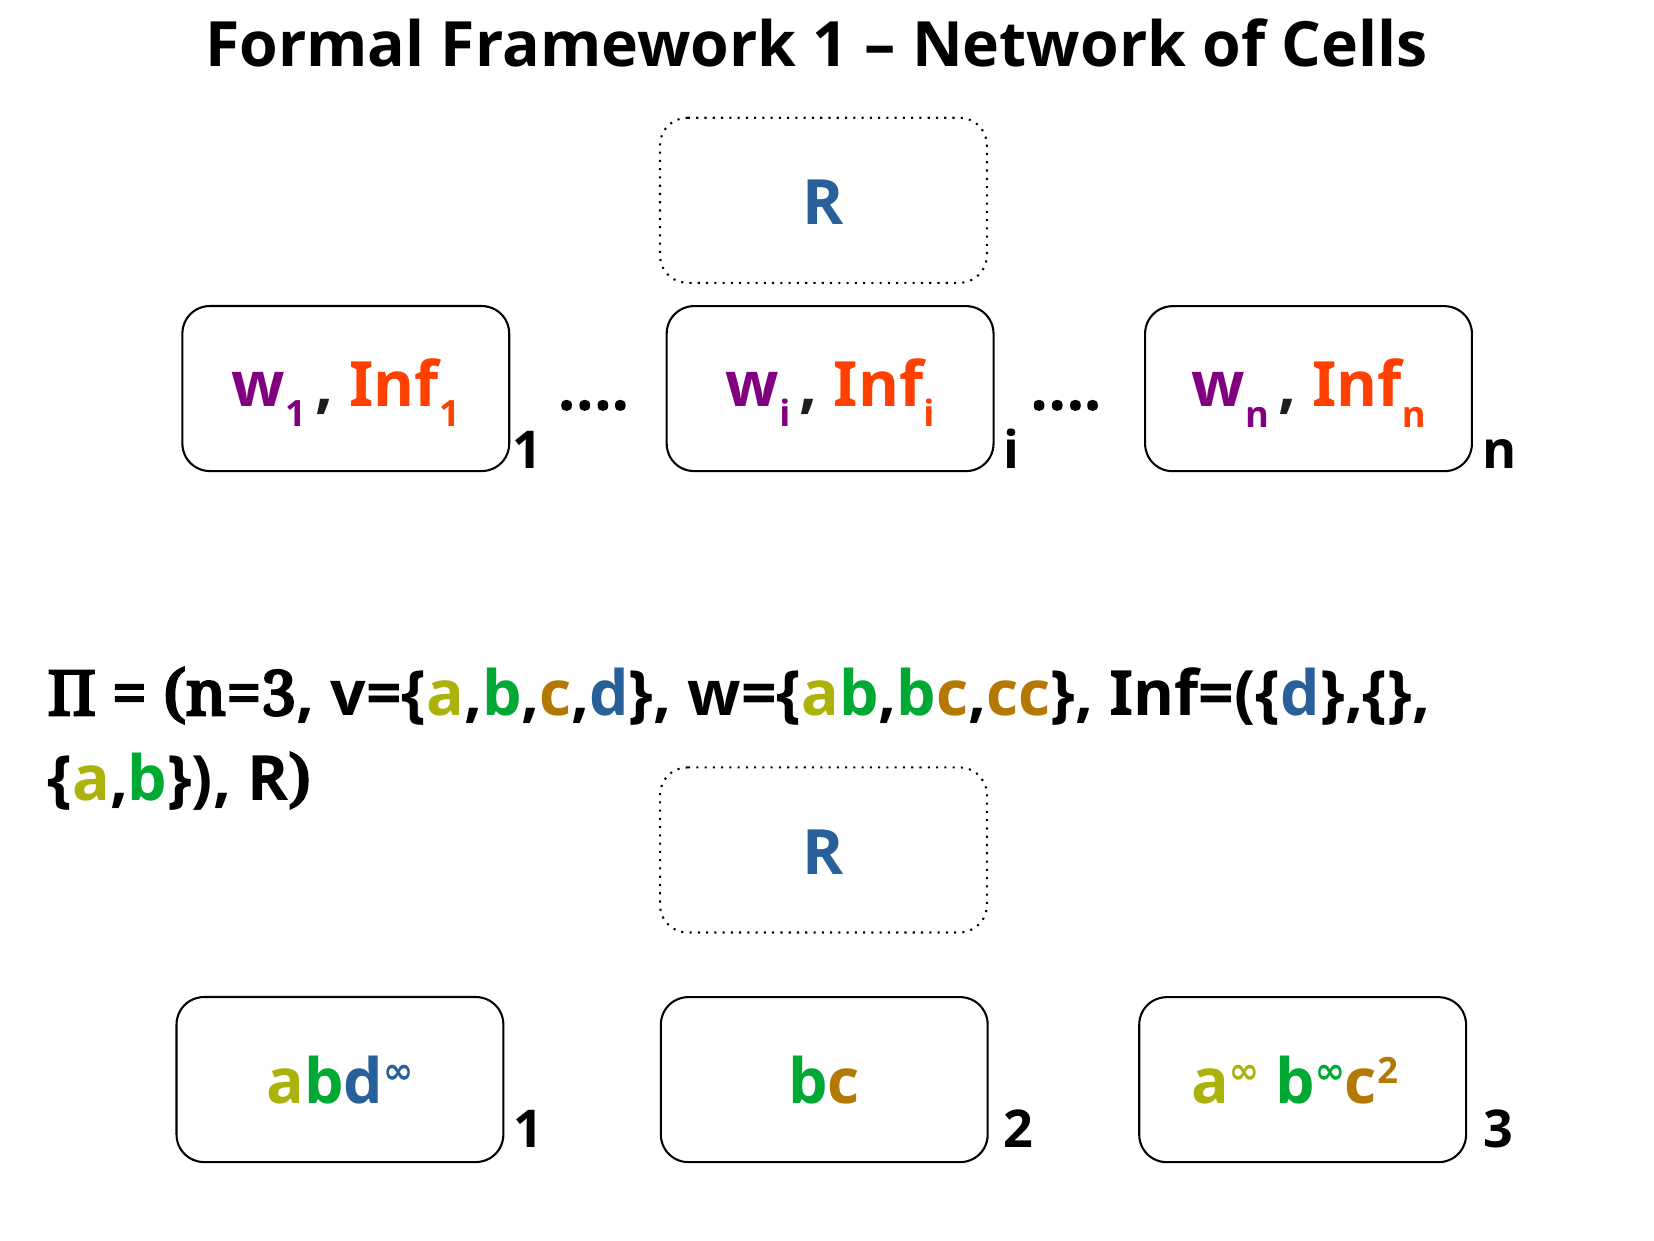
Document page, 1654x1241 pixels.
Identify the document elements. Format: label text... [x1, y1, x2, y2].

text_box w1 , Inf1 [182, 306, 510, 472]
text_box …. [1015, 335, 1116, 436]
text_box wi , Infi [666, 306, 994, 472]
text_box R [660, 826, 987, 933]
text_box wn , Infn [1145, 306, 1472, 472]
text_box …. [542, 335, 644, 436]
text_box 3 [1468, 1084, 1510, 1169]
text_box n [1468, 405, 1509, 490]
text_box 2 [989, 1084, 1030, 1169]
text_box i [988, 405, 1029, 489]
text_box 1 [498, 405, 539, 489]
text_box bc [660, 997, 988, 1163]
text_box a∞ b∞c2 [1139, 997, 1467, 1163]
text_box Π = (n=3, v={a,b,c,d}, w={ab,bc,cc}, Inf=({d},{},{a,b}), R) [32, 641, 1578, 826]
text_box abd∞ [176, 997, 504, 1163]
text_box 1 [498, 1084, 540, 1169]
title Formal Framework 1 – Network of Cells [0, 1, 1651, 84]
text_box R [660, 117, 987, 283]
